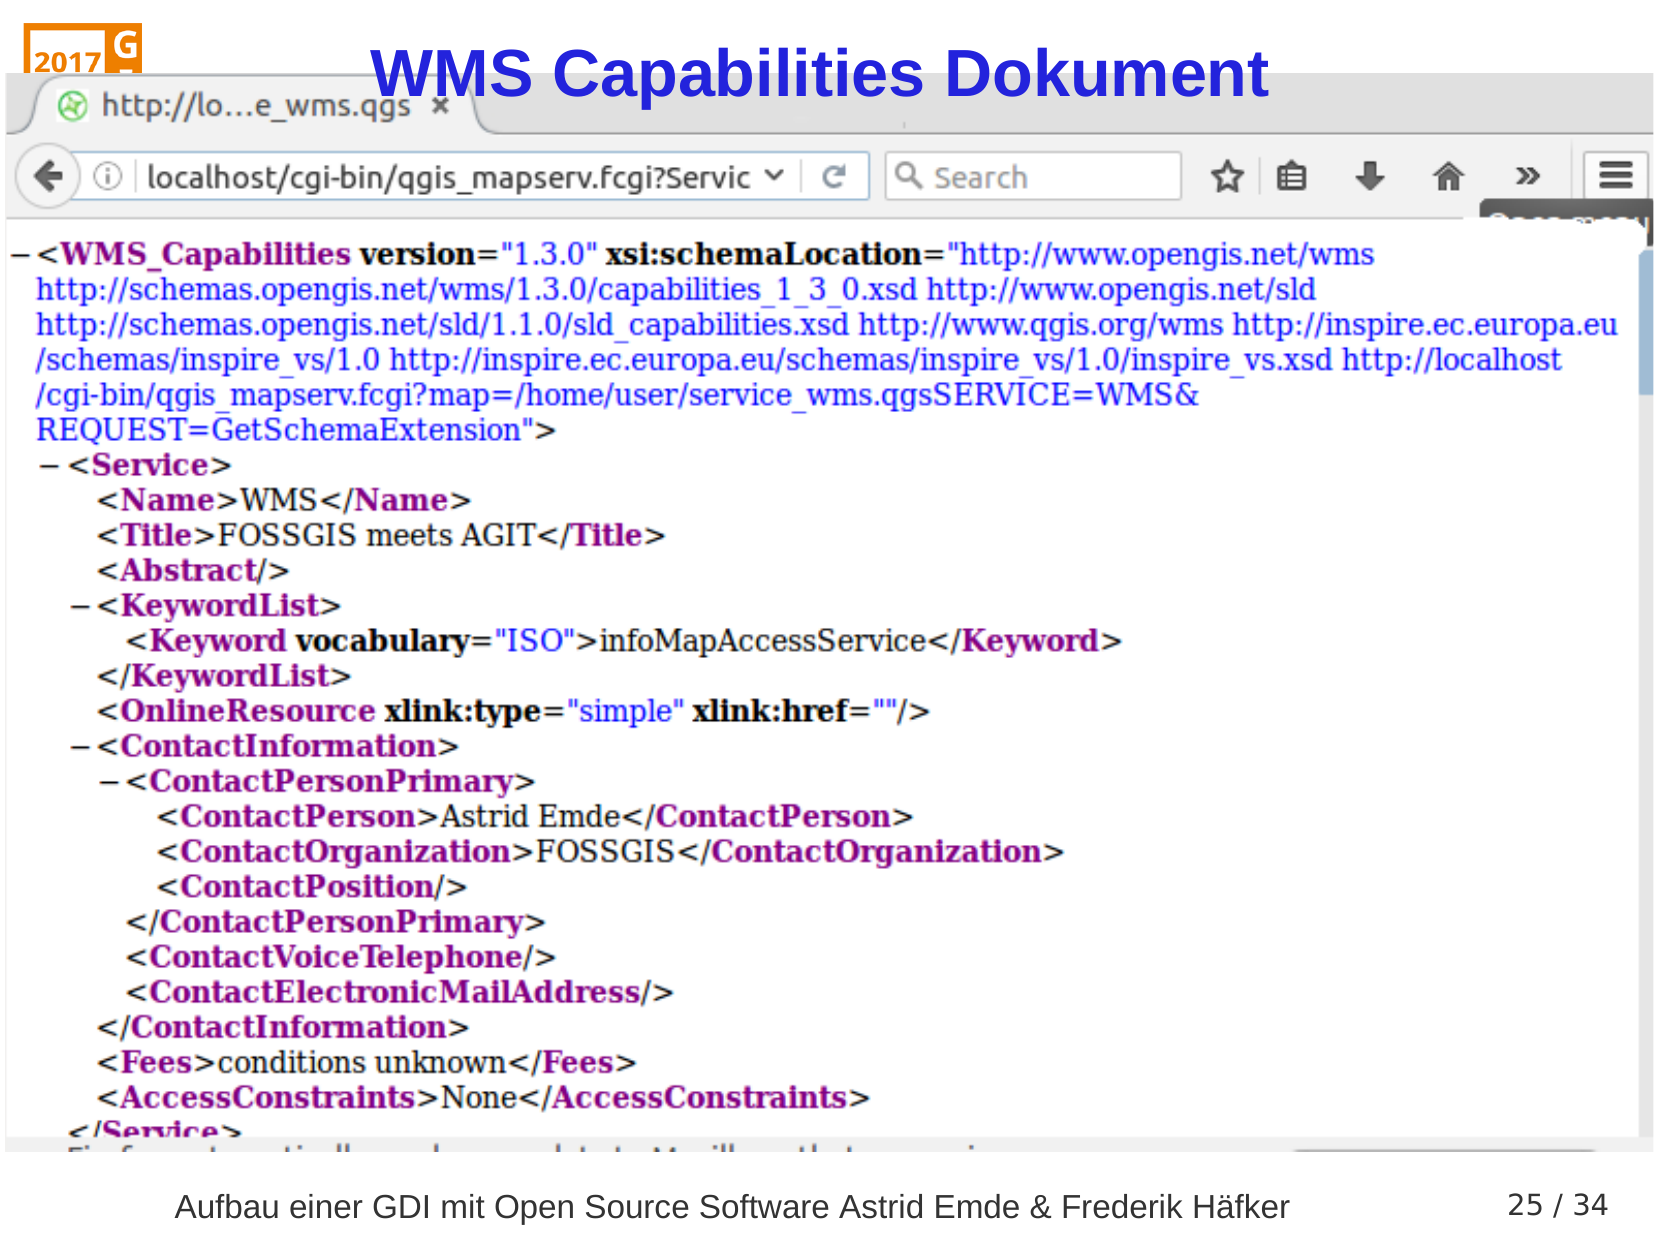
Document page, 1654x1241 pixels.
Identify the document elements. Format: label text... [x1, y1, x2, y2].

title WMS Capabilities Dokument [76, 0, 1565, 148]
picture [5, 23, 1654, 1152]
